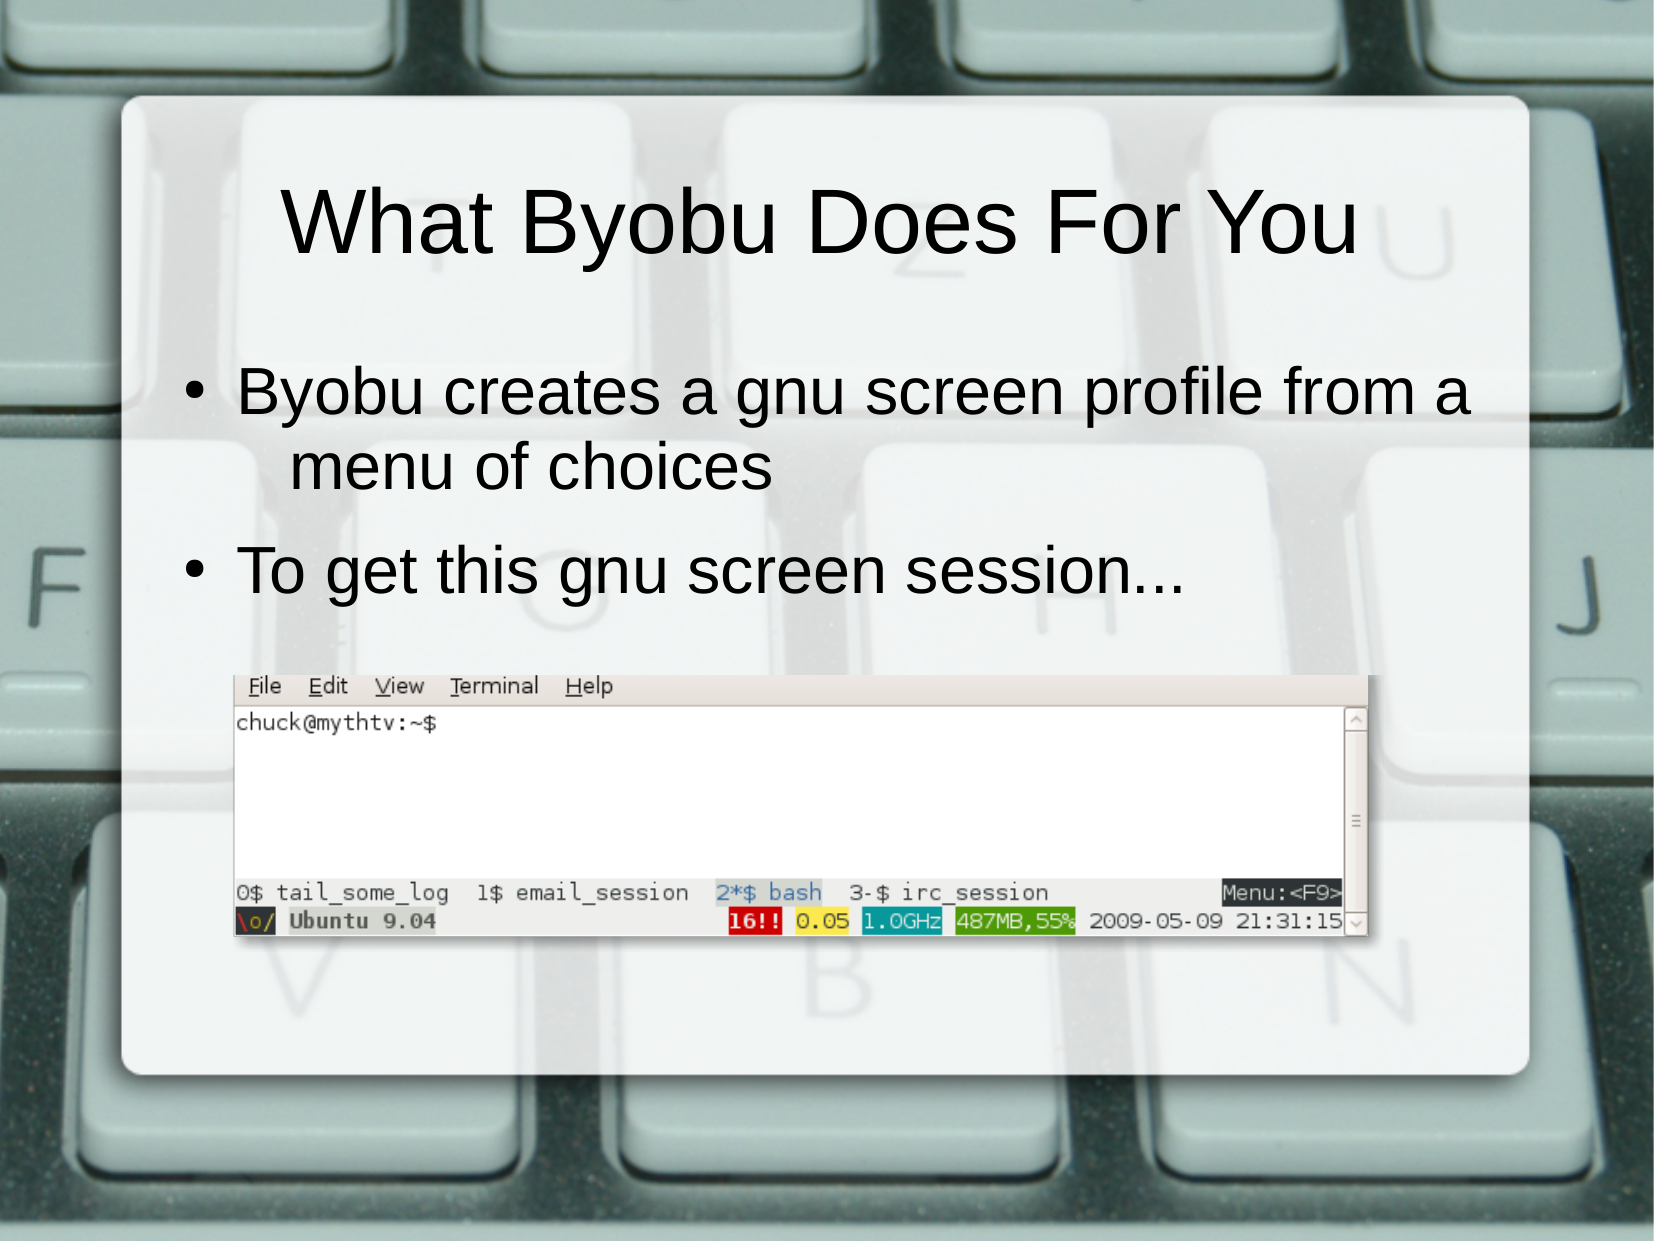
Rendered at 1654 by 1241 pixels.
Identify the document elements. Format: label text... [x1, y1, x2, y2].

chart [150, 675, 1509, 1066]
picture [0, 0, 1654, 1241]
title What Byobu Does For You [135, 117, 1506, 325]
list Byobu creates a gnu screen profile from a menu of choices To get this gnu screen session... [147, 354, 1506, 638]
